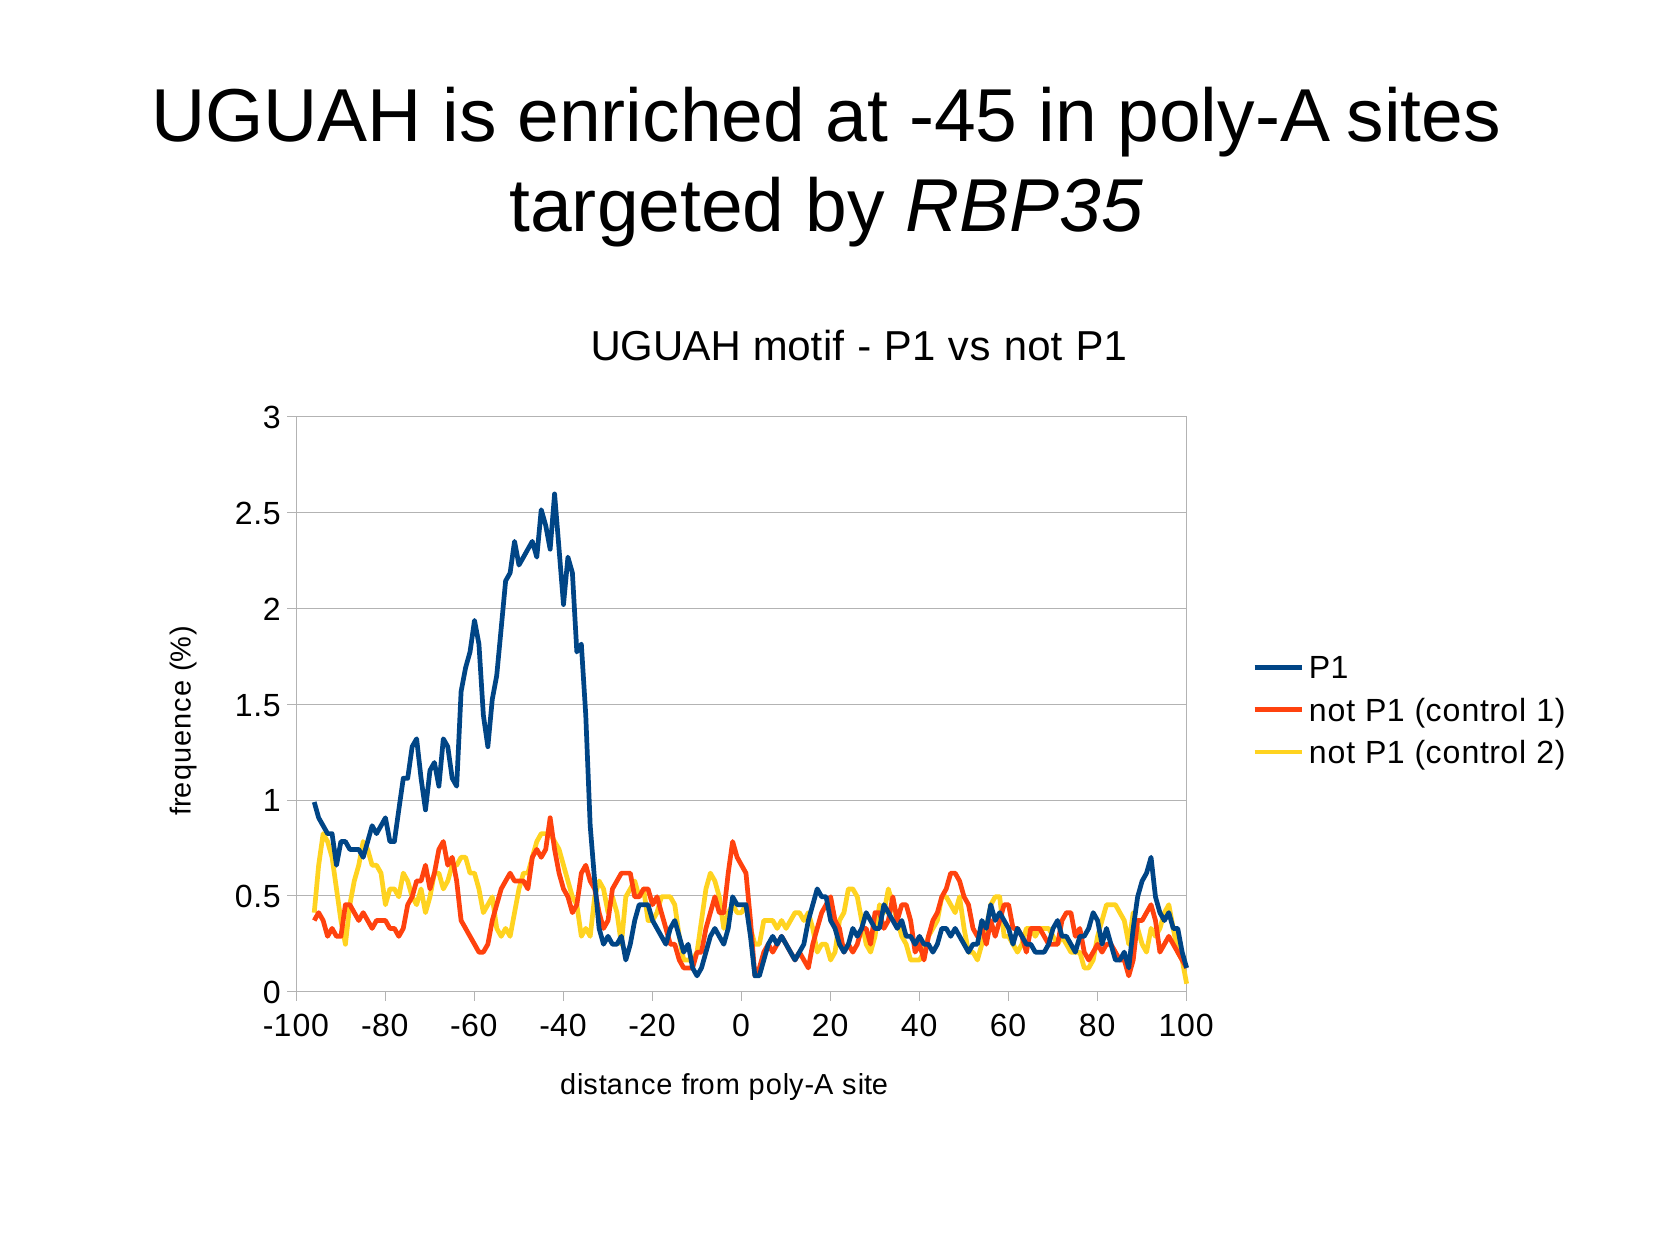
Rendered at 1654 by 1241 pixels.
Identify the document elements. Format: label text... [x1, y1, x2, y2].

chart [128, 285, 1591, 1135]
title UGUAH is enriched at -45 in poly-A sites targeted by RBP35 [82, 49, 1571, 257]
